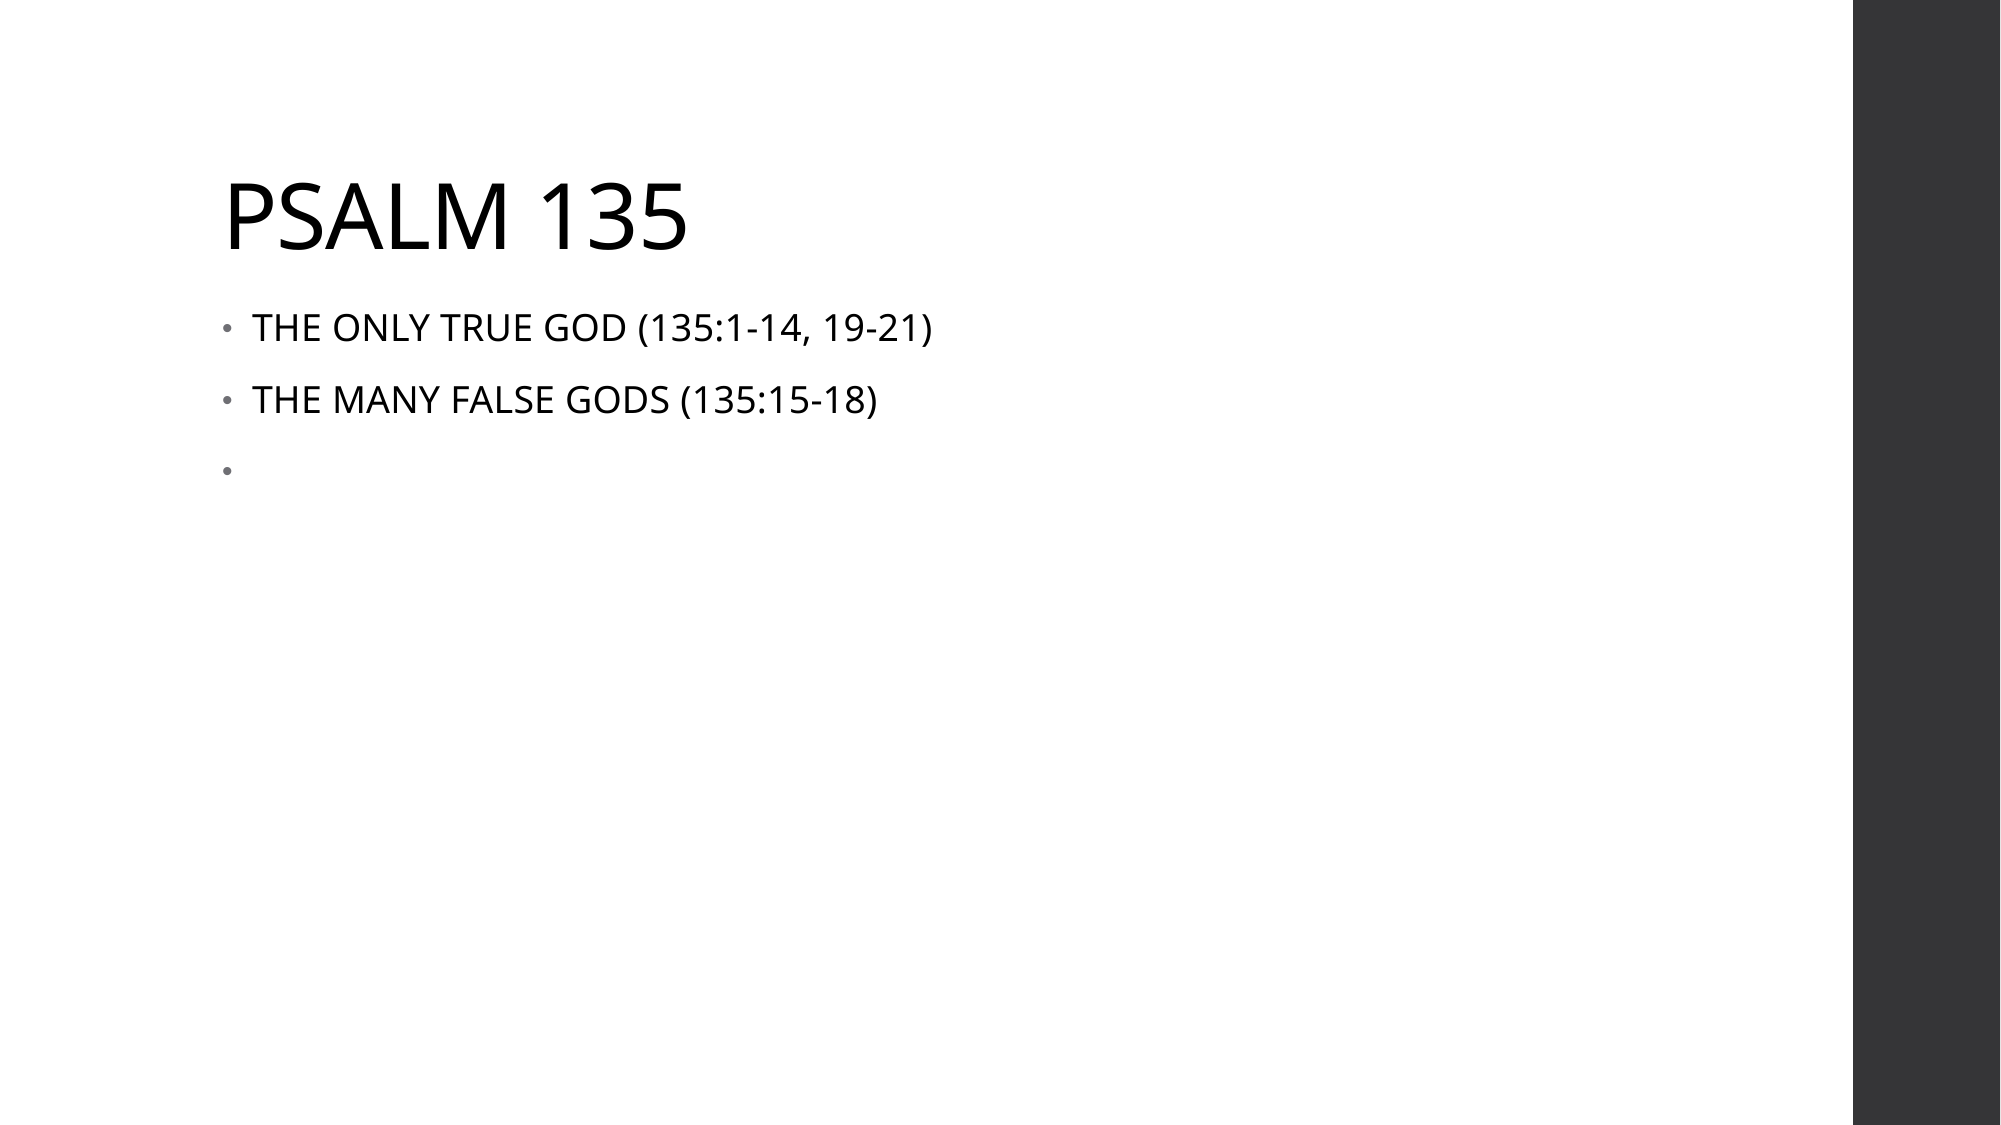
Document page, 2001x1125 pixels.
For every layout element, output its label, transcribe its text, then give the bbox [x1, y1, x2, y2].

list THE ONLY TRUE GOD (135:1-14, 19-21) THE MANY FALSE GODS (135:15-18) [206, 299, 1617, 1014]
title PSALM 135 [206, 60, 1797, 278]
